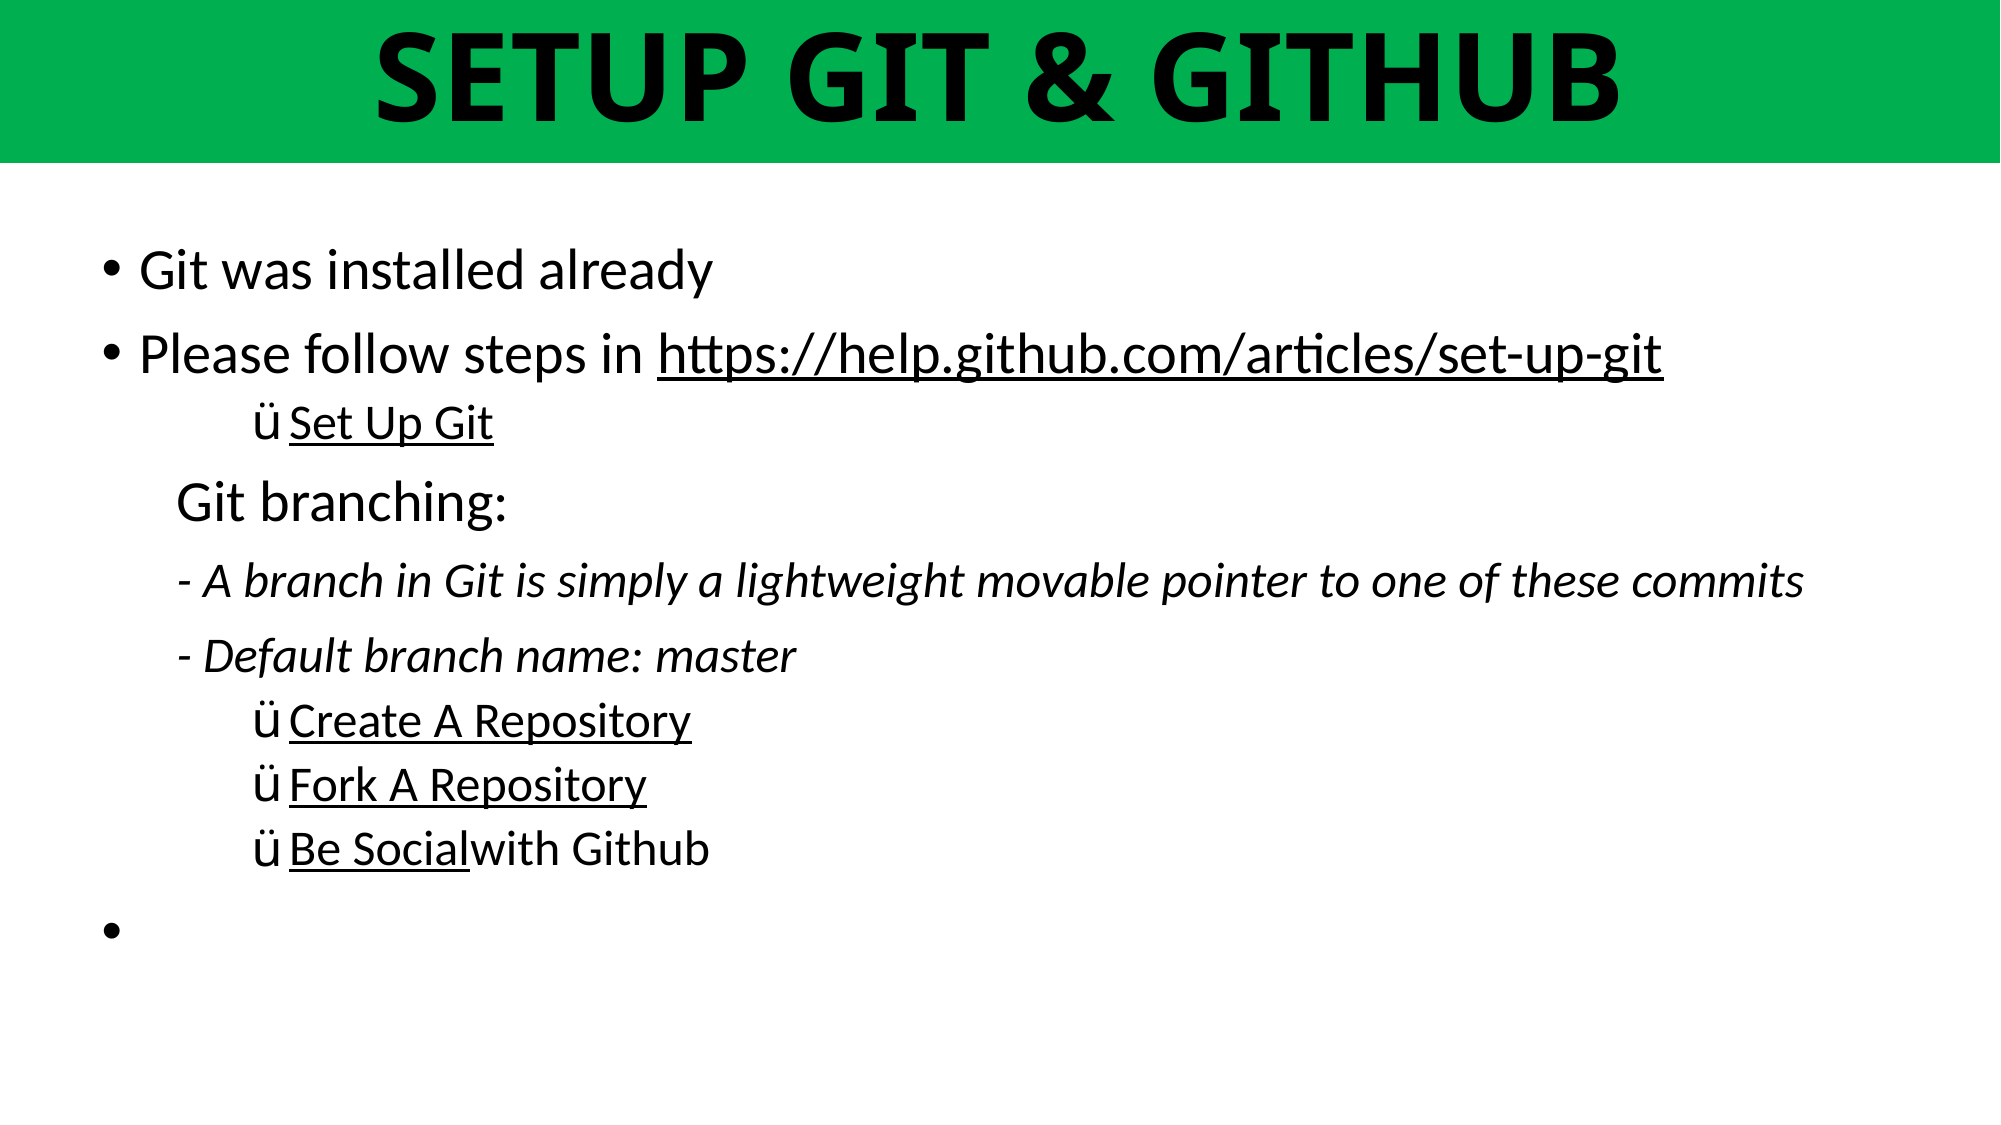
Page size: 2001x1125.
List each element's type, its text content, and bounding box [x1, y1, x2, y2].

title SETUP GIT & GITHUB [0, 0, 2000, 163]
list Git was installed already Please follow steps in https://help.github.com/articles/set-up-git Set Up Git Git branching: - A branch in Git is simply a lightweight movable pointer to one of these commits - Default branch name: master Create A Repository Fork A Repository Be Social with Github [86, 231, 1917, 1059]
